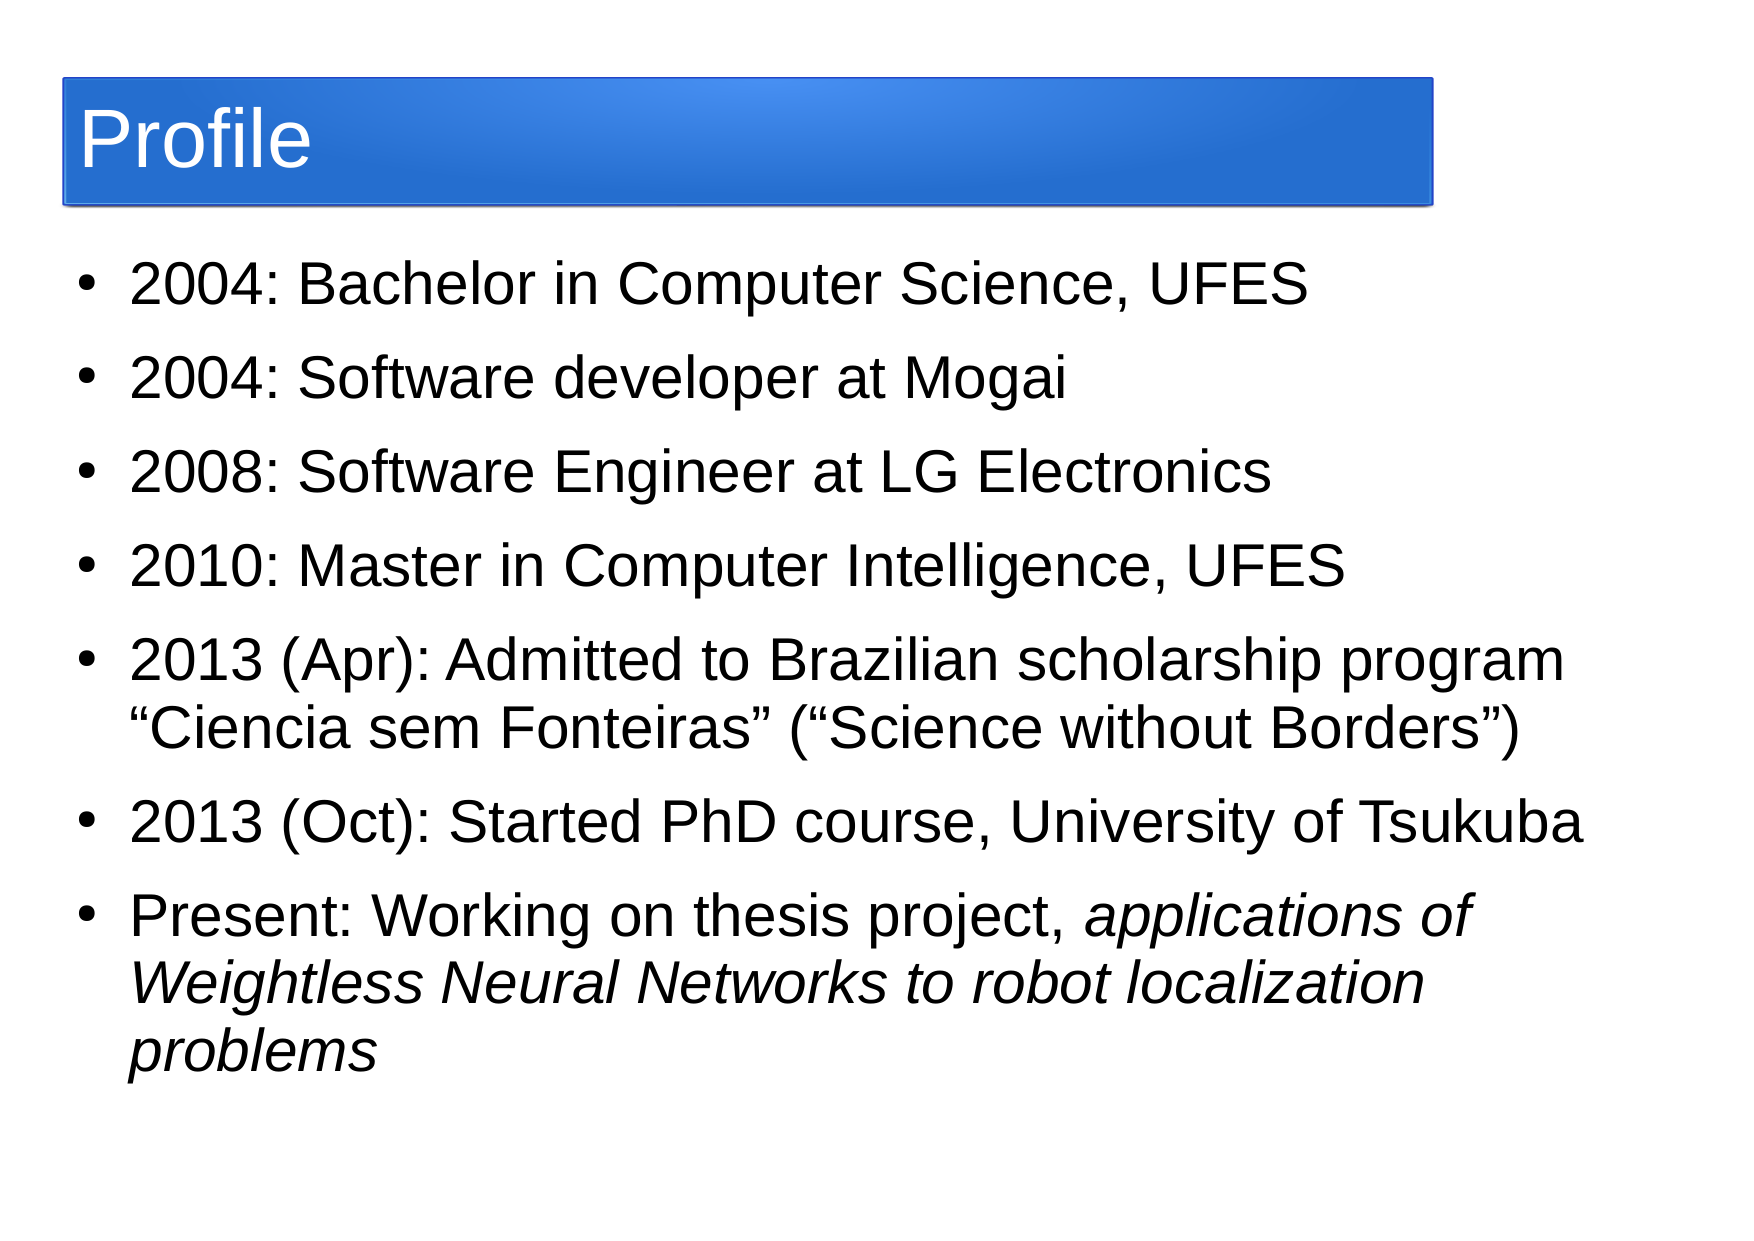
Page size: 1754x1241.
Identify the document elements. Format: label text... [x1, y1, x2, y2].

title Profile [78, 80, 1429, 198]
picture [58, 77, 1439, 209]
list 2004: Bachelor in Computer Science, UFES 2004: Software developer at Mogai 2008: Software Engineer at LG Electronics 2010: Master in Computer Intelligence, UFES 2013 (Apr): Admitted to Brazilian scholarship program “Ciencia sem Fonteiras” (“Science without Borders”) 2013 (Oct): Started PhD course, University of Tsukuba Present: Working on thesis project, applications of Weightless Neural Networks to robot localization problems [58, 249, 1665, 1182]
